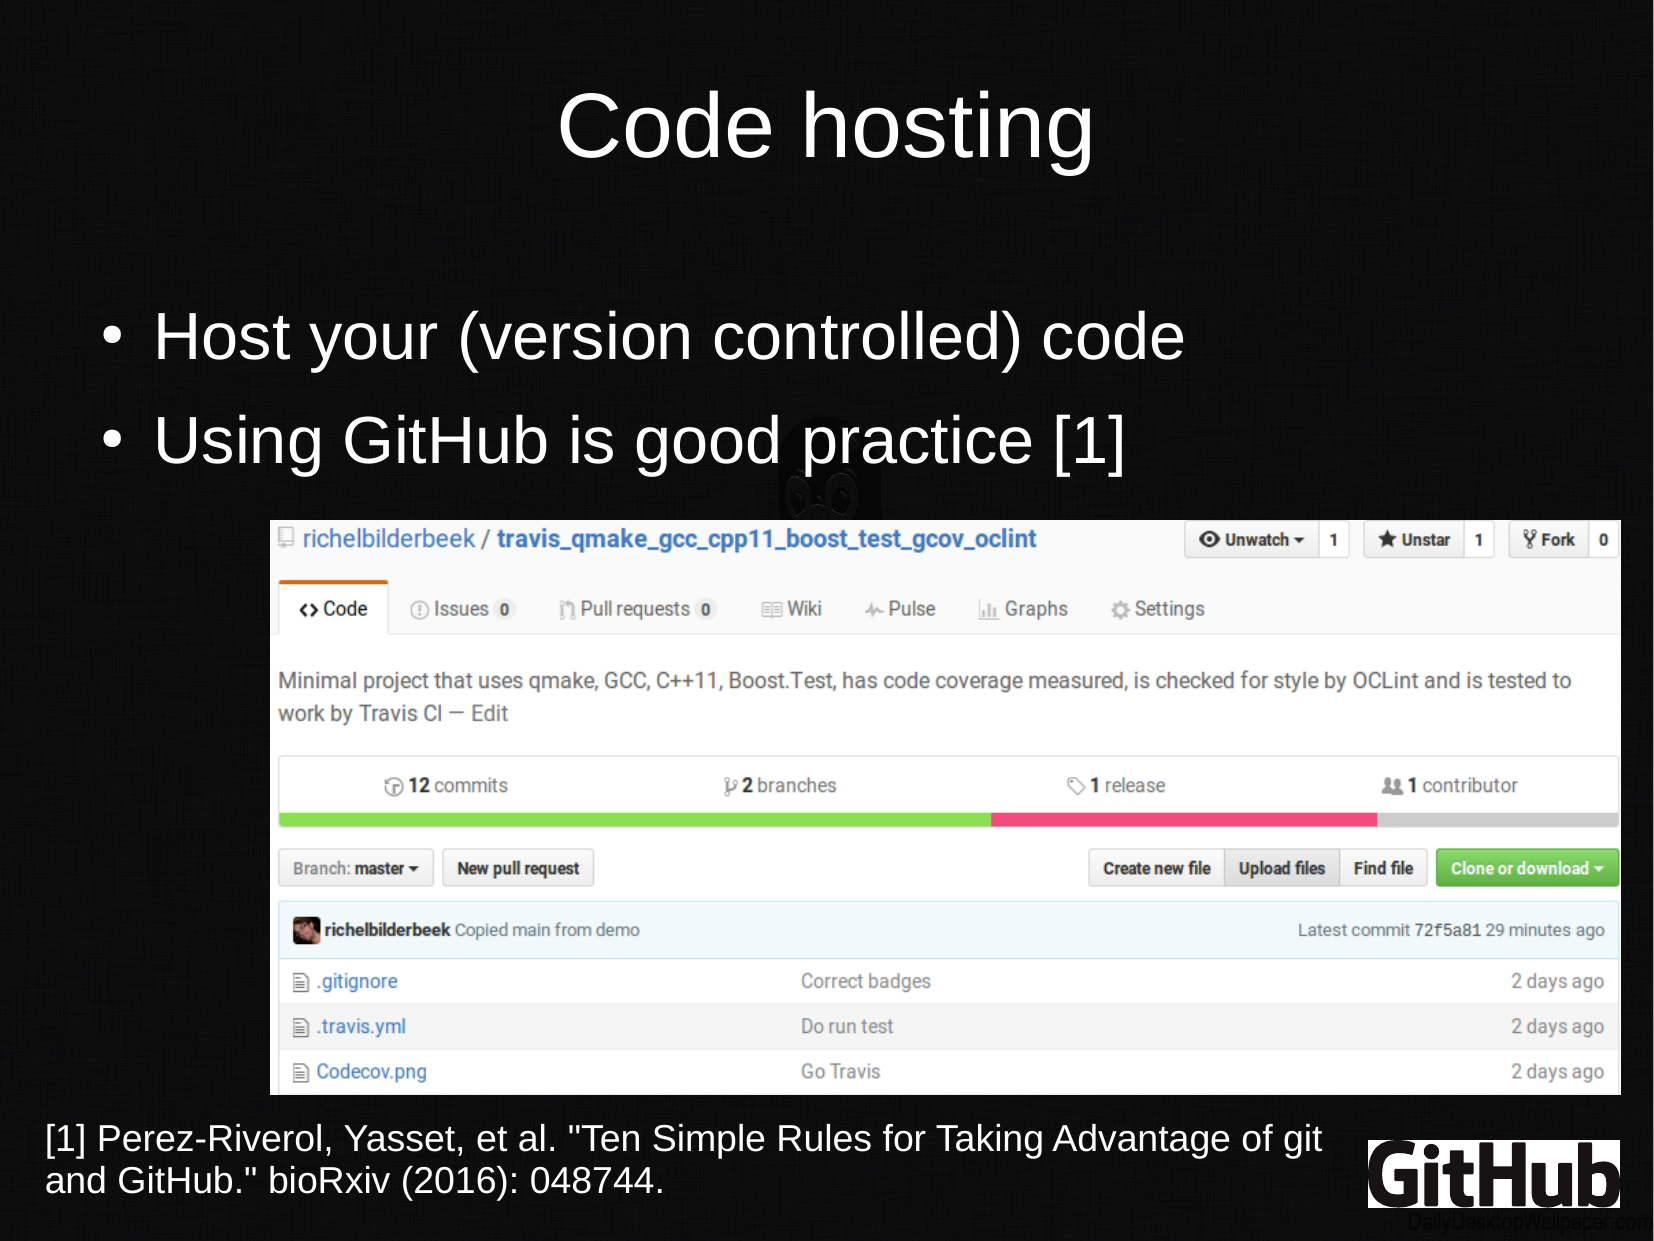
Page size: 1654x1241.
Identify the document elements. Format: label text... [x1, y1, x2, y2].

title Code hosting [389, 47, 1264, 205]
picture [0, 0, 1654, 1241]
list Host your (version controlled) code Using GitHub is good practice [1] [82, 299, 1571, 1241]
text_box [1] Perez-Riverol, Yasset, et al. "Ten Simple Rules for Taking Advantage of git and GitHub." bioRxiv (2016): 048744. [30, 1110, 1351, 1216]
